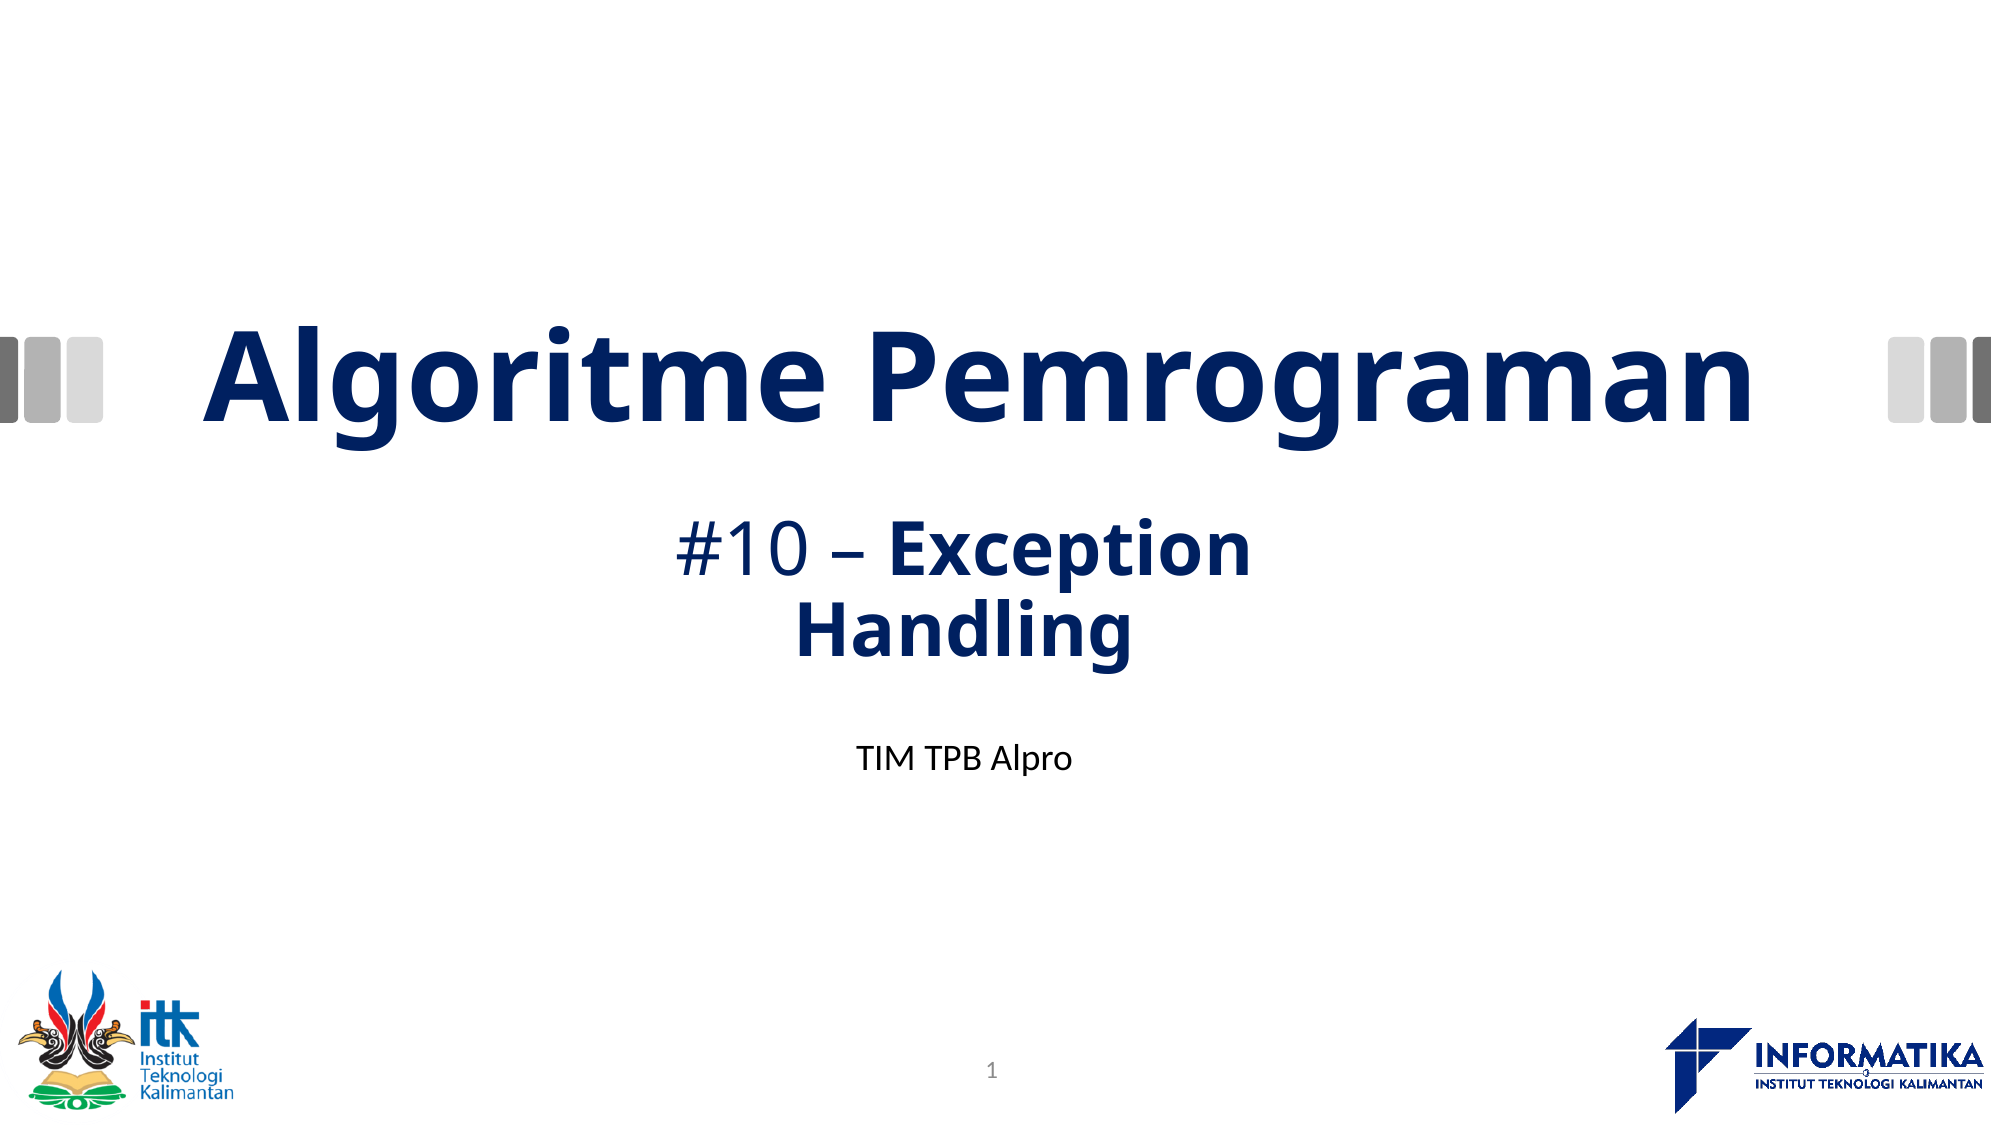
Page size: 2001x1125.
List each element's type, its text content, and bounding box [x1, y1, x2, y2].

subtitle TIM TPB Alpro [514, 766, 1415, 824]
slide_number <number> [823, 1043, 1161, 1094]
picture [1664, 1017, 1984, 1114]
picture [0, 935, 252, 1125]
text_box #10 – Exception Handling [514, 503, 1415, 766]
title Algoritme Pemrograman [40, 259, 1922, 503]
